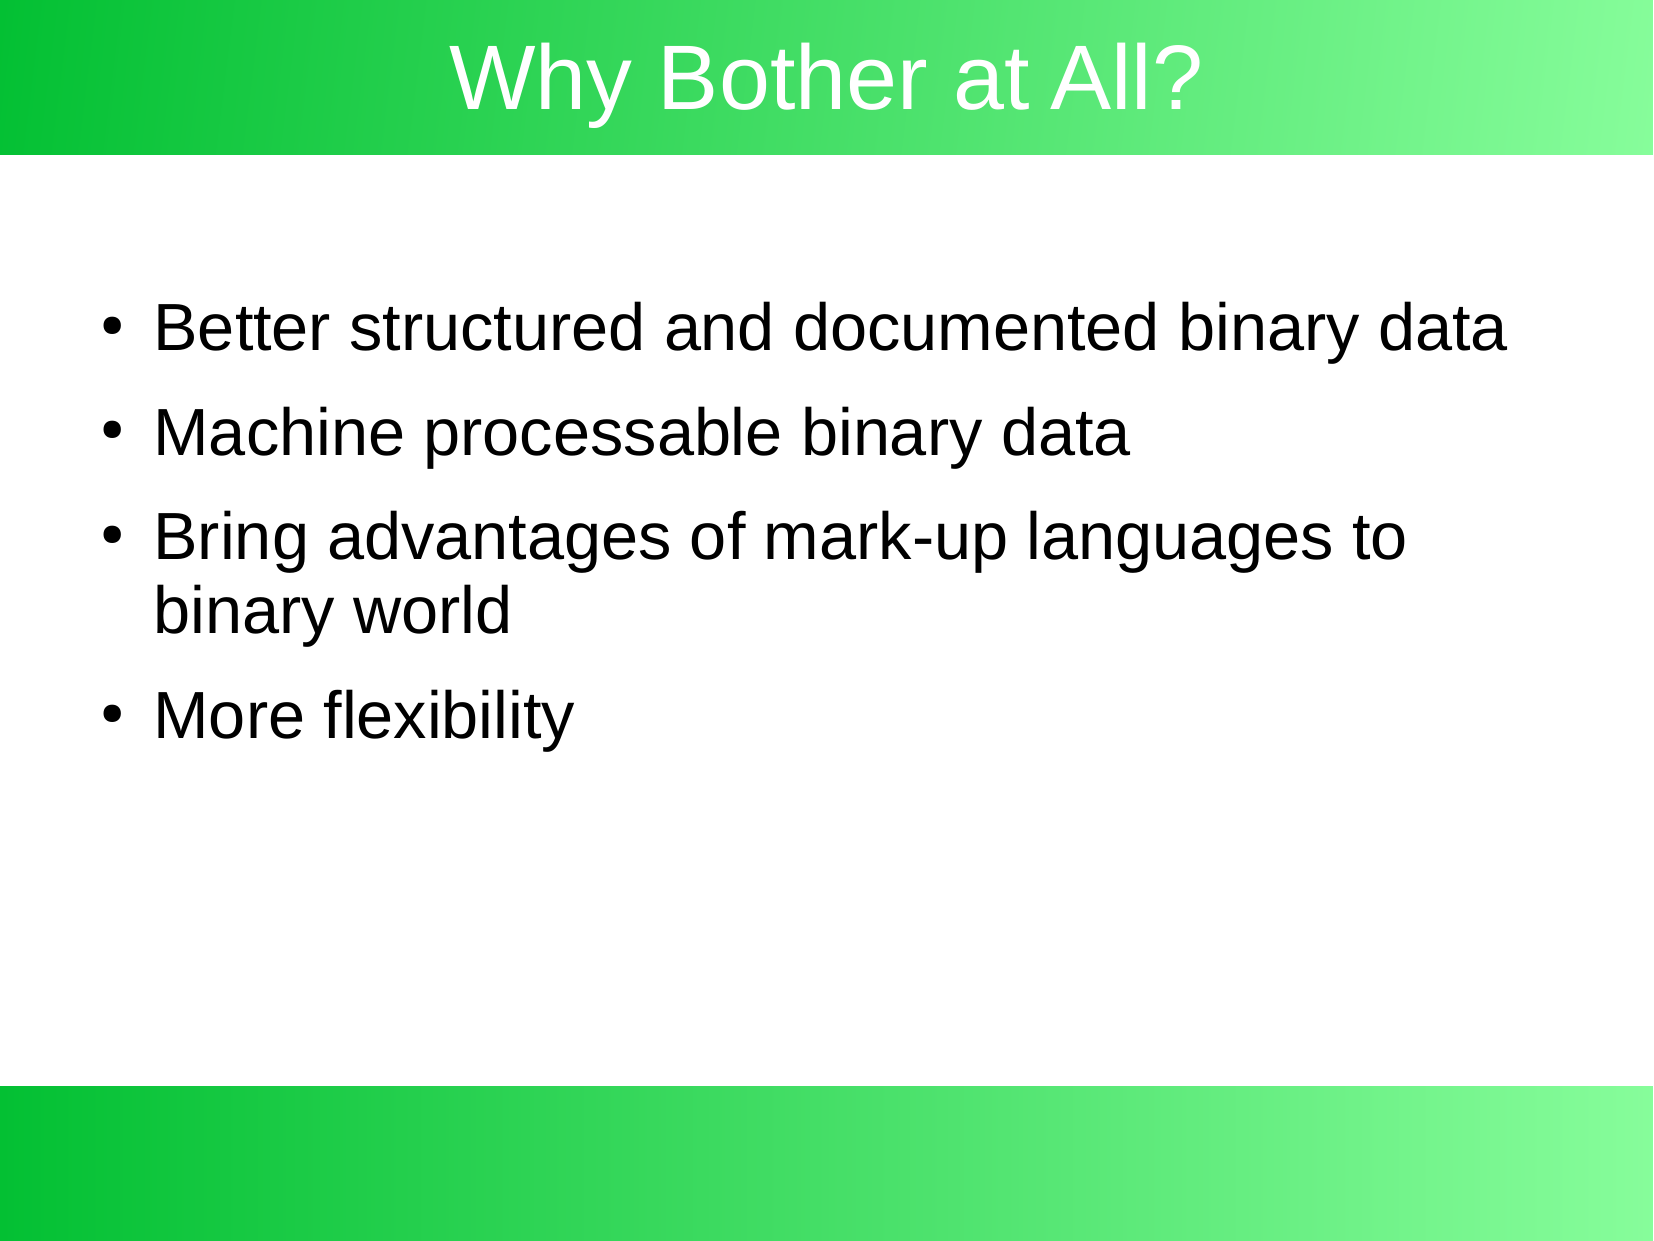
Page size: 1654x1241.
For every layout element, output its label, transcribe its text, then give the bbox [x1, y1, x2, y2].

title Why Bother at All? [82, 25, 1571, 130]
list Better structured and documented binary data Machine processable binary data Bring advantages of mark-up languages to binary world More flexibility [82, 290, 1571, 1010]
